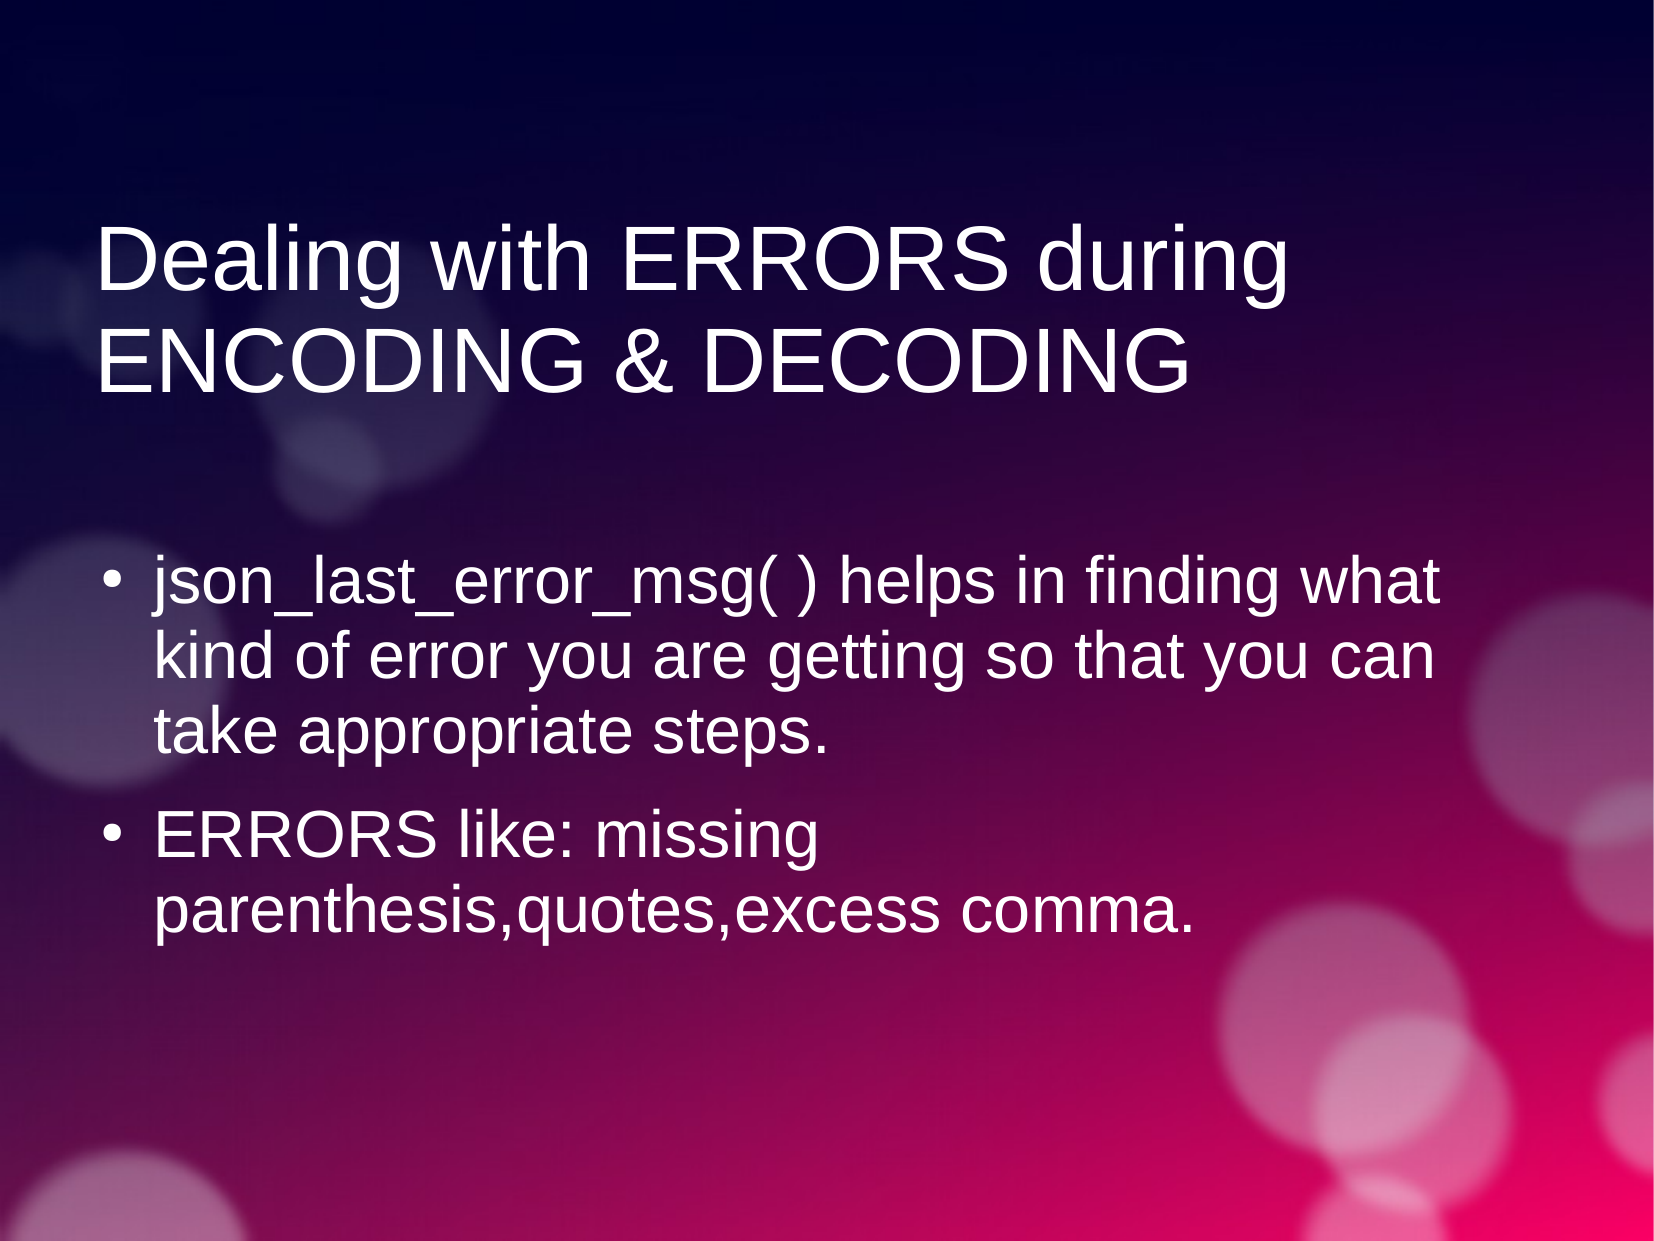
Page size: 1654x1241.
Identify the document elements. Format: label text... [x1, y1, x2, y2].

picture [0, 0, 1654, 1241]
list json_last_error_msg( ) helps in finding what kind of error you are getting so that you can take appropriate steps. ERRORS like: missing parenthesis,quotes,excess comma. [82, 543, 1571, 1099]
title Dealing with ERRORS during ENCODING & DECODING [94, 206, 1583, 414]
